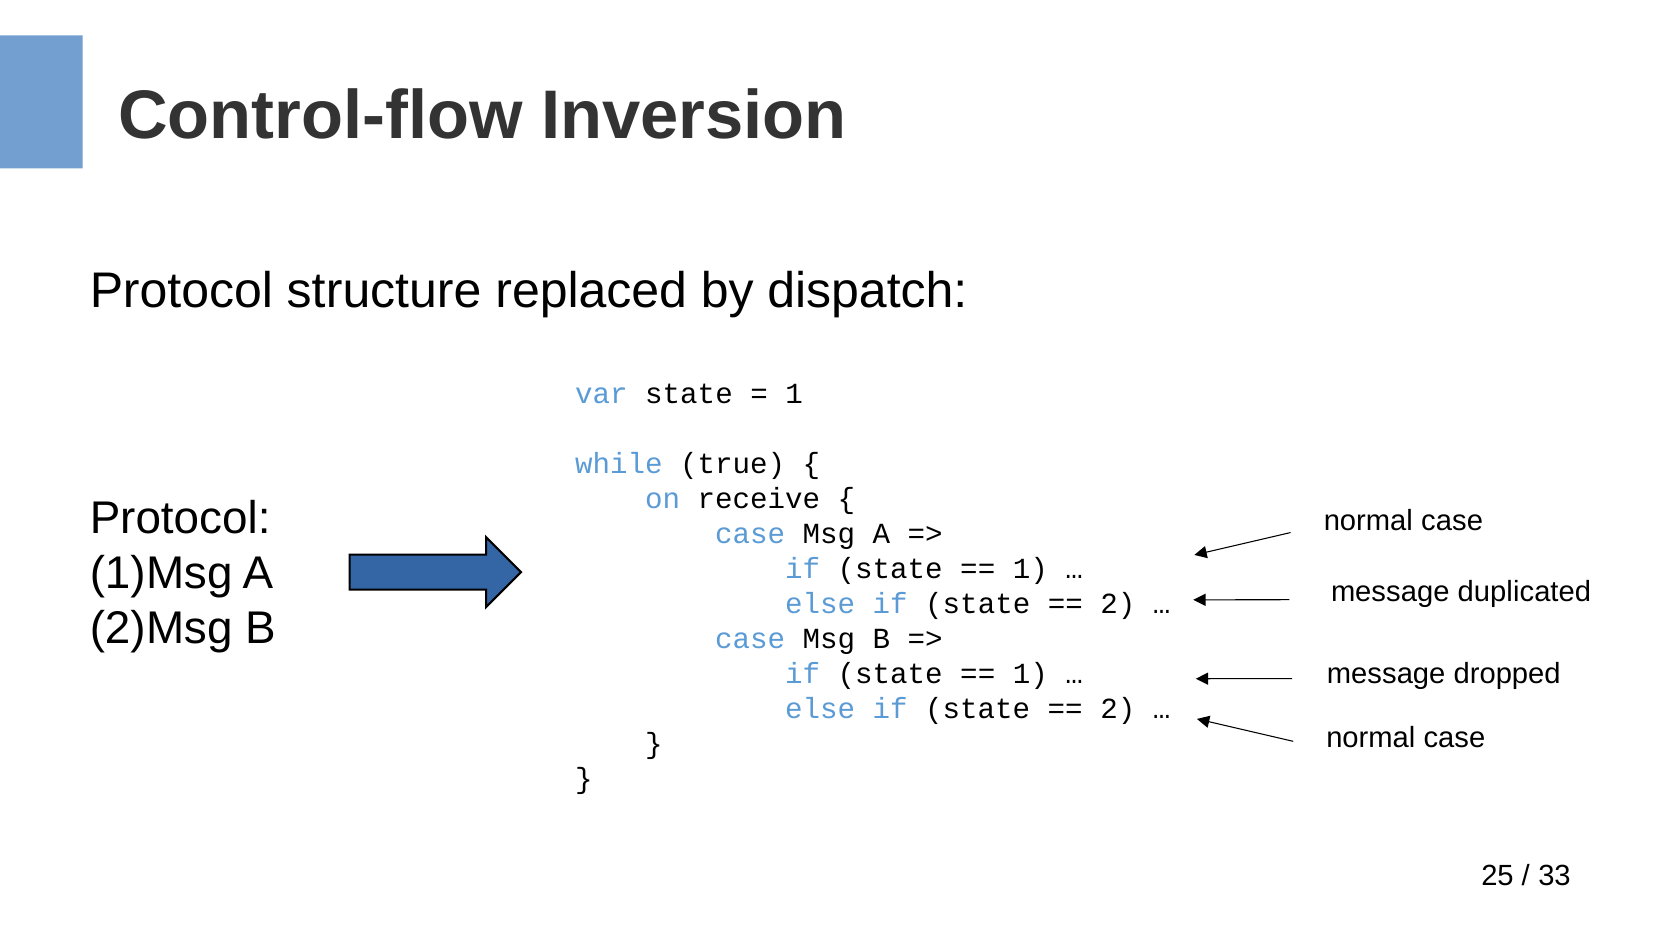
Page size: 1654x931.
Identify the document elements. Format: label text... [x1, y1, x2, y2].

text_box message dropped [1312, 646, 1577, 697]
text_box Protocol: Msg A Msg B [74, 480, 291, 660]
text_box Protocol structure replaced by dispatch: [75, 255, 1018, 326]
title Control-flow Inversion [118, 37, 1571, 193]
text_box var state = 1 while (true) { on receive { case Msg A => if (state == 1) … else if (state == 2) … case Msg B => if (state == 1) … else if (state == 2) … } } [560, 366, 1185, 802]
text_box normal case [1308, 493, 1507, 544]
text_box [349, 537, 522, 608]
text_box message duplicated [1316, 564, 1607, 615]
text_box normal case [1311, 711, 1510, 761]
